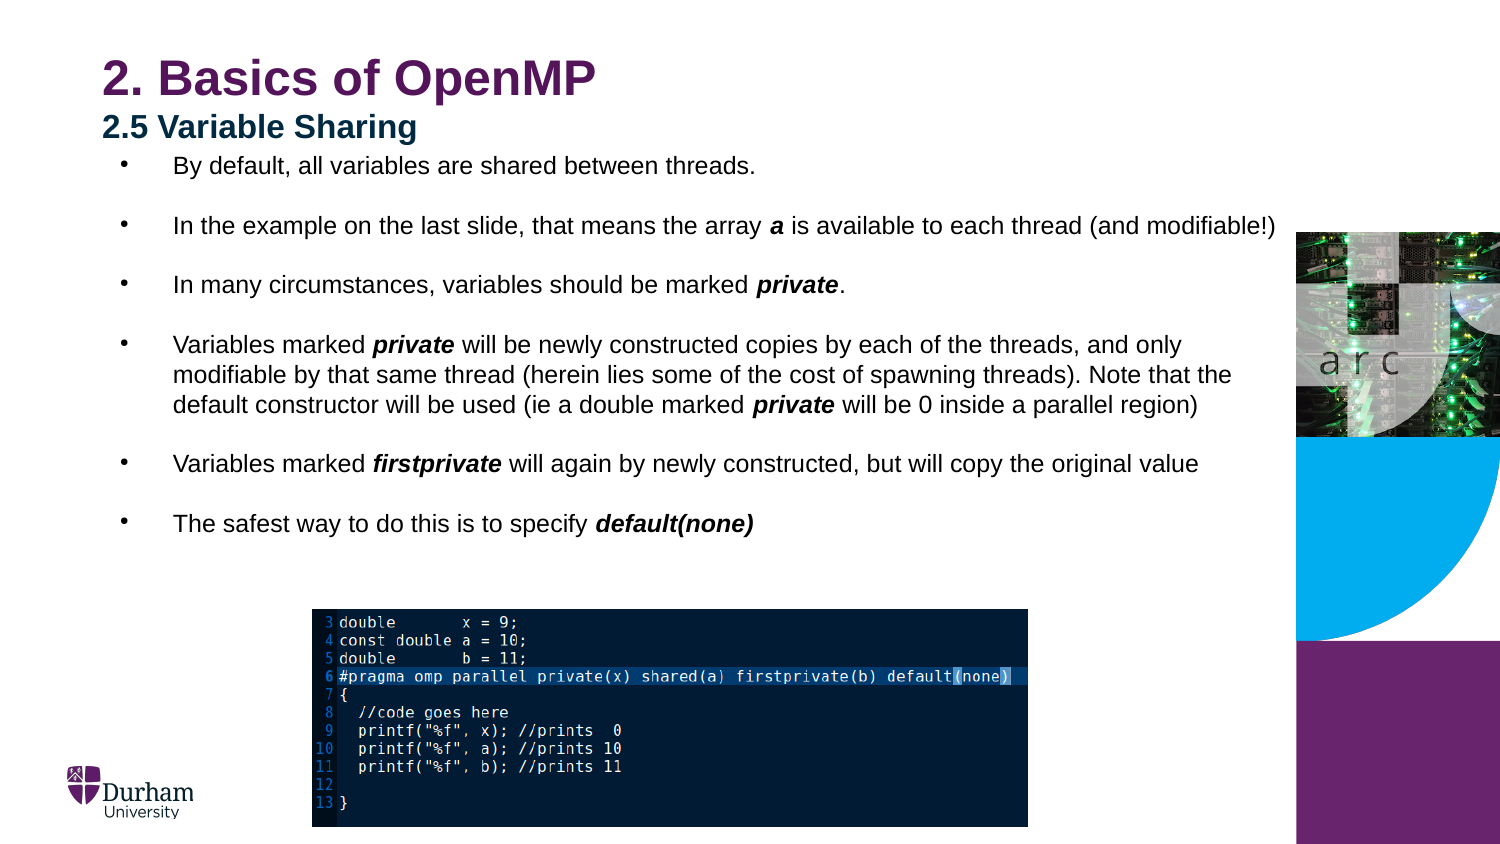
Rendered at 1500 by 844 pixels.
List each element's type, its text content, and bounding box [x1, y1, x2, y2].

list By default, all variables are shared between threads. In the example on the last slide, that means the array a is available to each thread (and modifiable!) In many circumstances, variables should be marked private. Variables marked private will be newly constructed copies by each of the threads, and only modifiable by that same thread (herein lies some of the cost of spawning threads). Note that the default constructor will be used (ie a double marked private will be 0 inside a parallel region) Variables marked firstprivate will again by newly constructed, but will copy the original value The safest way to do this is to specify default(none) [101, 150, 1297, 284]
picture [312, 609, 1028, 827]
picture [67, 766, 193, 819]
picture [1332, 467, 1500, 640]
title 2. Basics of OpenMP 2.5 Variable Sharing [101, 45, 1394, 130]
text_box [1296, 640, 1500, 844]
picture [1296, 232, 1500, 436]
